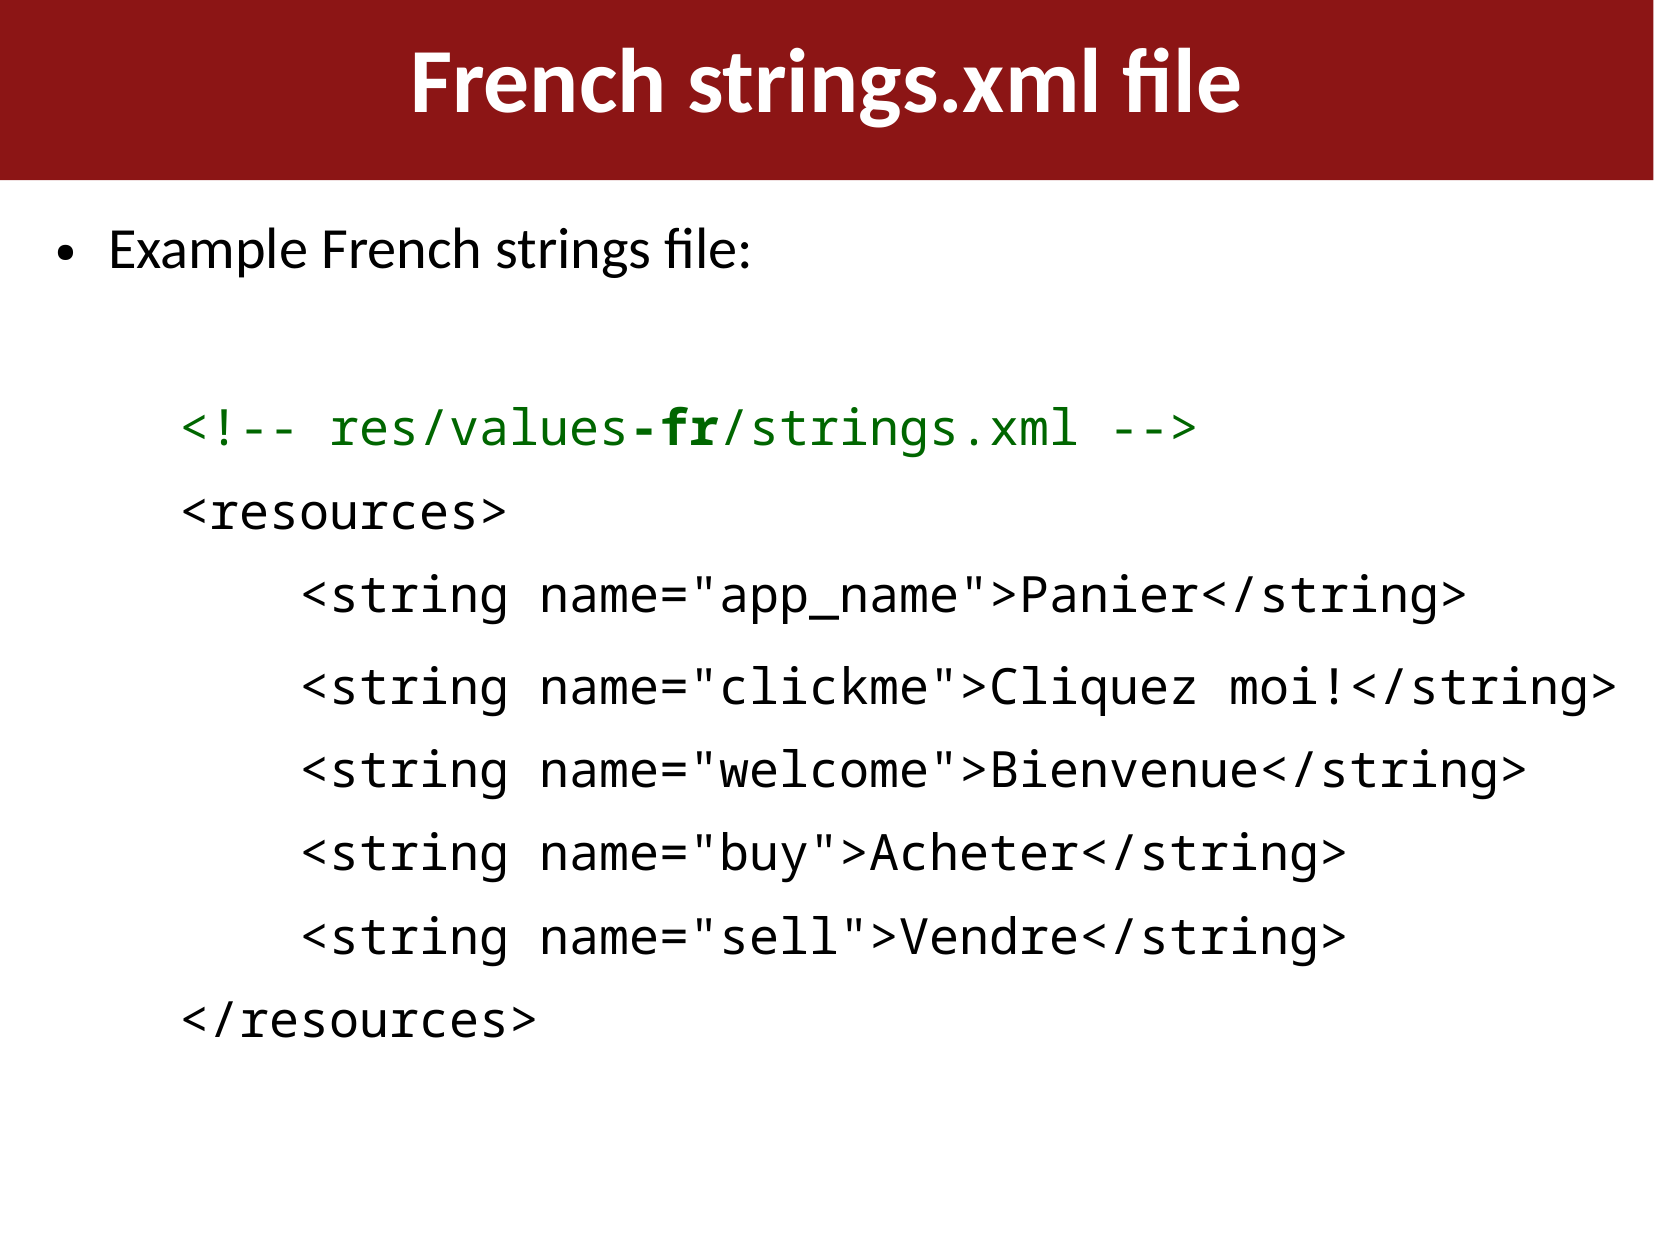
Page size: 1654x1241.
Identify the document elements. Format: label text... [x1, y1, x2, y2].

title French strings.xml file [0, 0, 1654, 181]
list Example French strings file: <!-- res/values-fr/strings.xml --> <resources> <string name="app_name">Panier</string> <string name="clickme">Cliquez moi!</string> <string name="welcome">Bienvenue</string> <string name="buy">Acheter</string> <string name="sell">Vendre</string> </resources> [37, 225, 1636, 1186]
